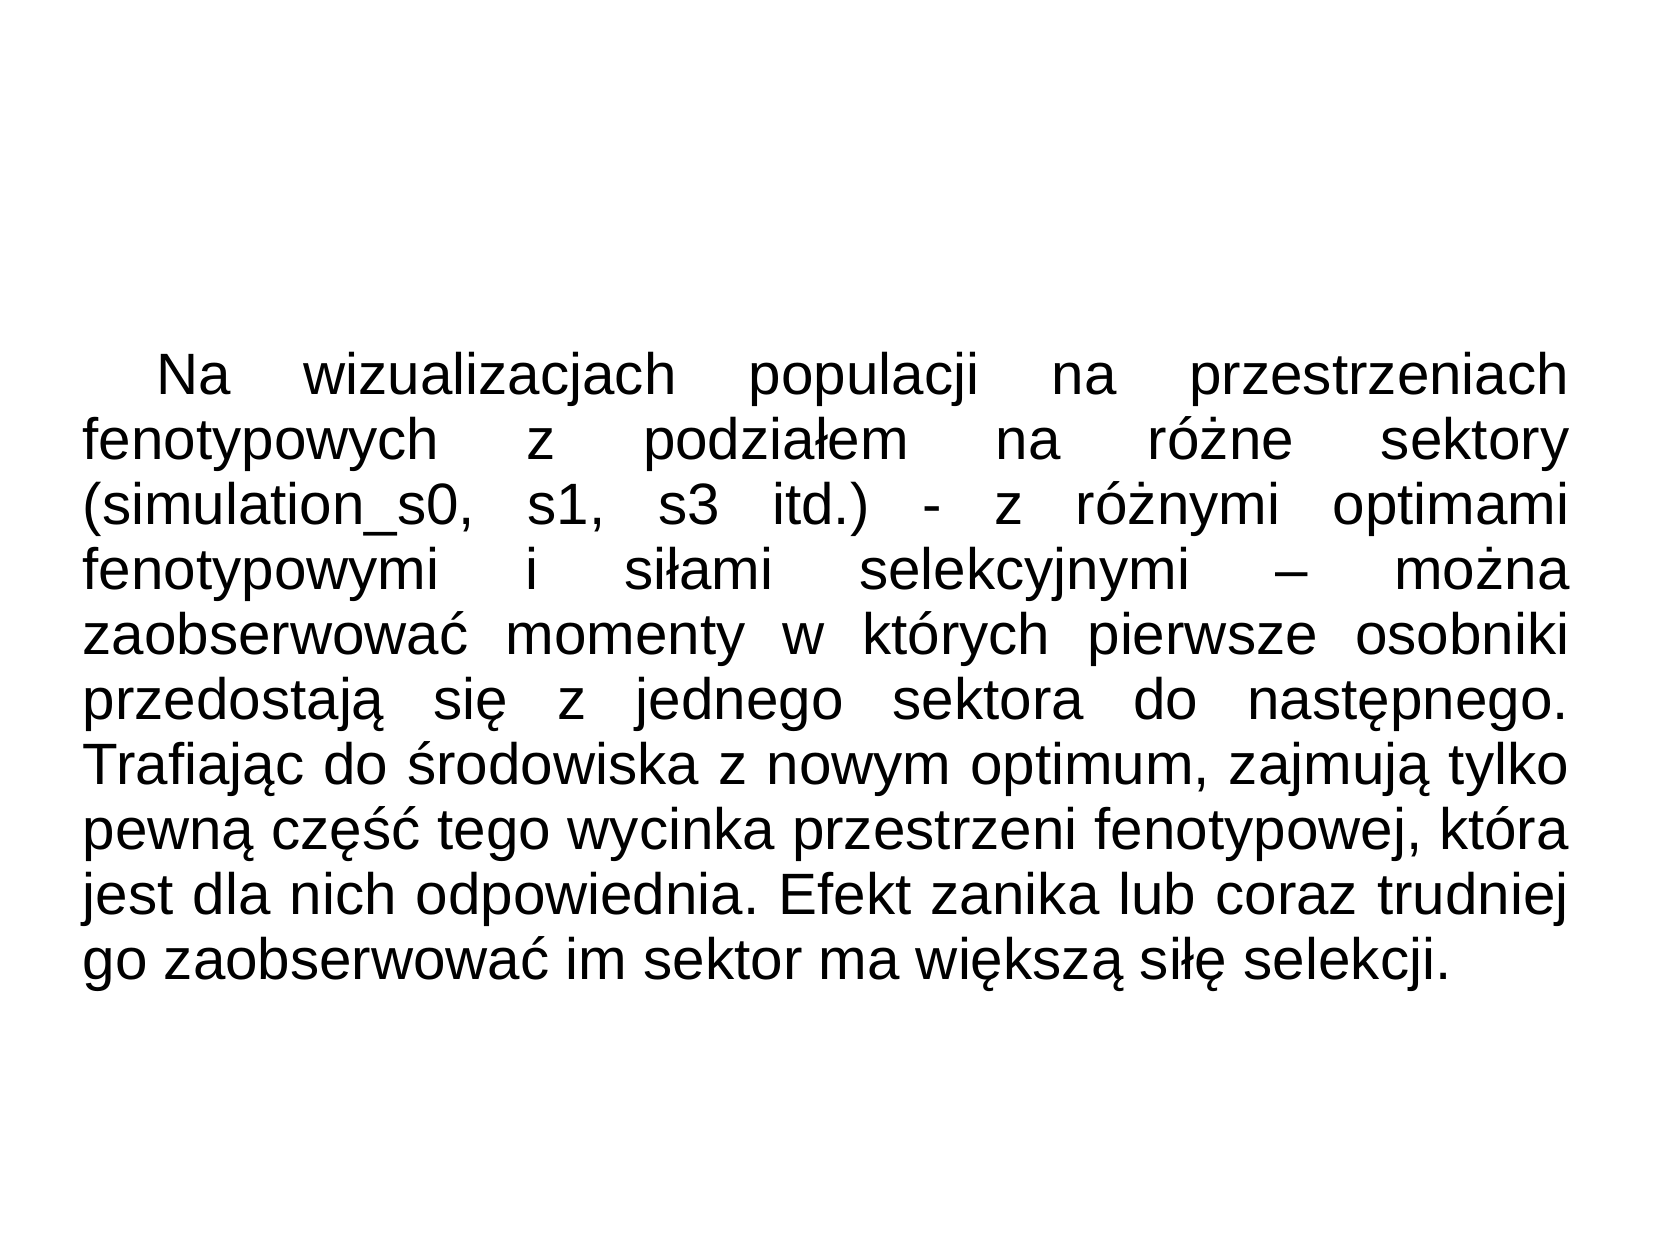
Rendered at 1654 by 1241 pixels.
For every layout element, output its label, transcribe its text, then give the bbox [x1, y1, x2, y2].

subtitle Na wizualizacjach populacji na przestrzeniach fenotypowych z podziałem na różne sektory (simulation_s0, s1, s3 itd.) - z różnymi optimami fenotypowymi i siłami selekcyjnymi – można zaobserwować momenty w których pierwsze osobniki przedostają się z jednego sektora do następnego. Trafiając do środowiska z nowym optimum, zajmują tylko pewną część tego wycinka przestrzeni fenotypowej, która jest dla nich odpowiednia. Efekt zanika lub coraz trudniej go zaobserwować im sektor ma większą siłę selekcji. [82, 290, 1571, 1109]
